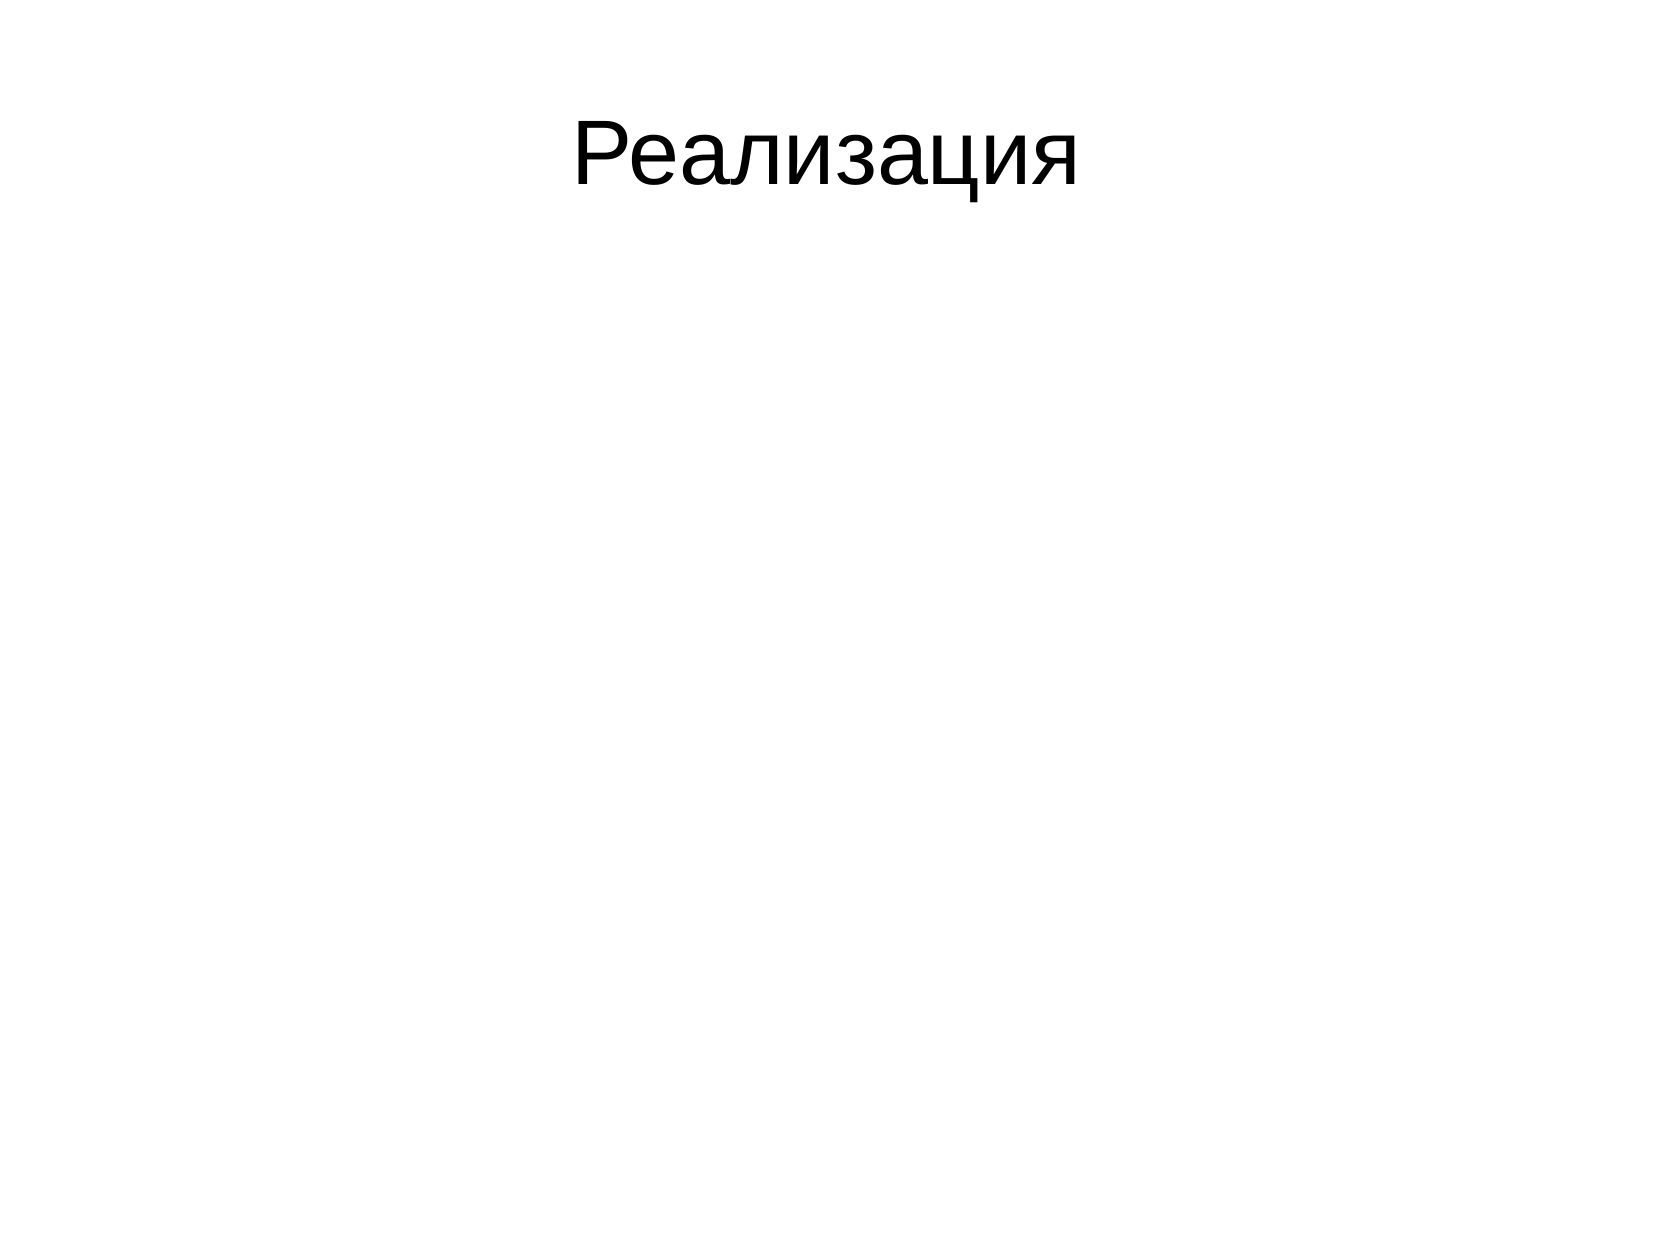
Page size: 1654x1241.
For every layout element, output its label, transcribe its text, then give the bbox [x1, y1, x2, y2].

title Реализация [82, 49, 1571, 257]
